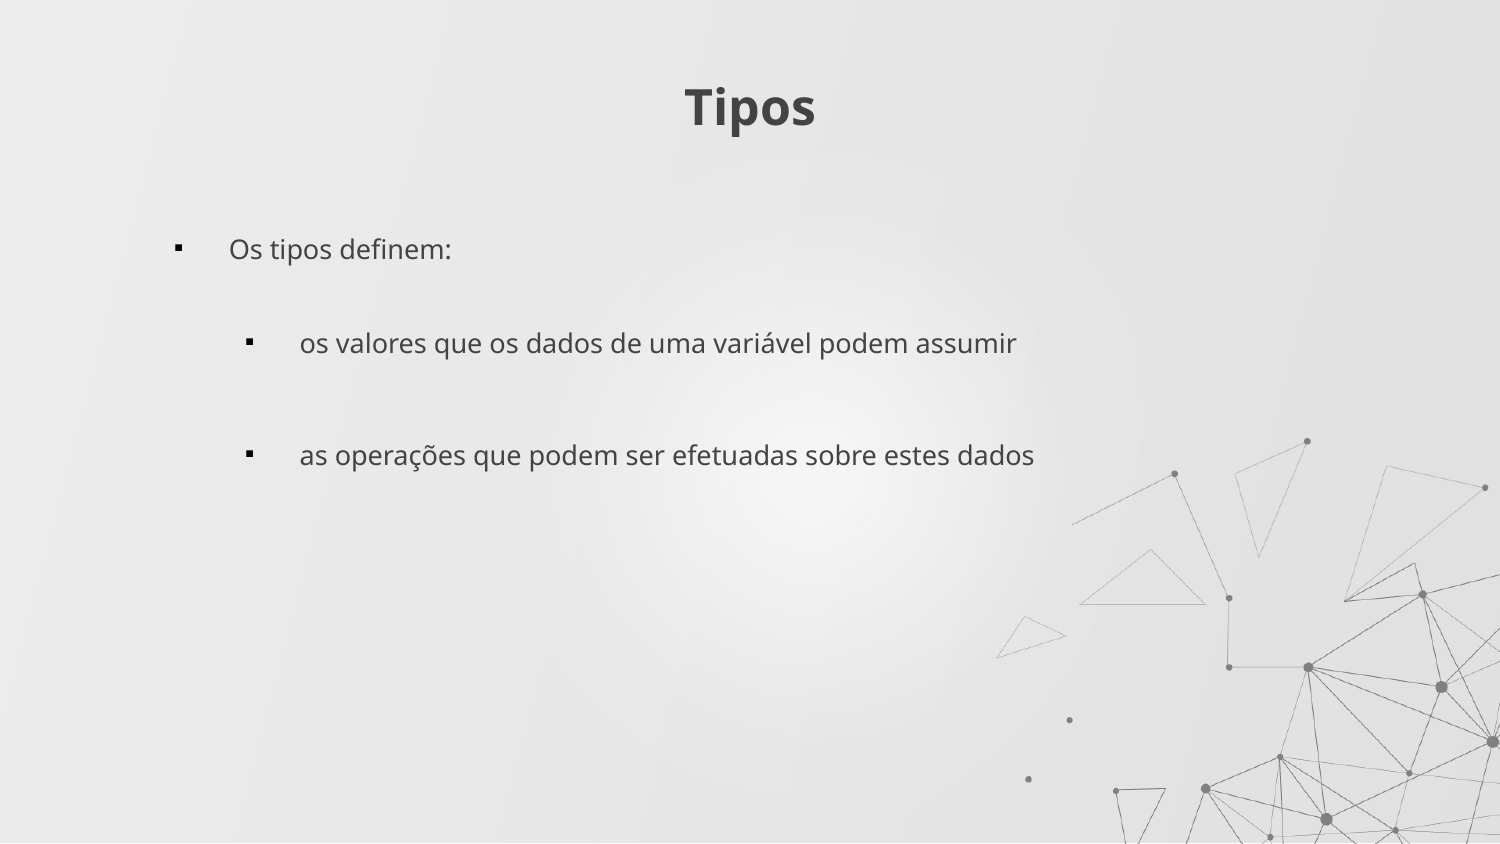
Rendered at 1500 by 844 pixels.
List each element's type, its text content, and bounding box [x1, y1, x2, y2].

title Tipos [60, 60, 1441, 216]
picture [0, 0, 1500, 844]
list Os tipos definem: os valores que os dados de uma variável podem assumir as operações que podem ser efetuadas sobre estes dados [142, 216, 1278, 455]
